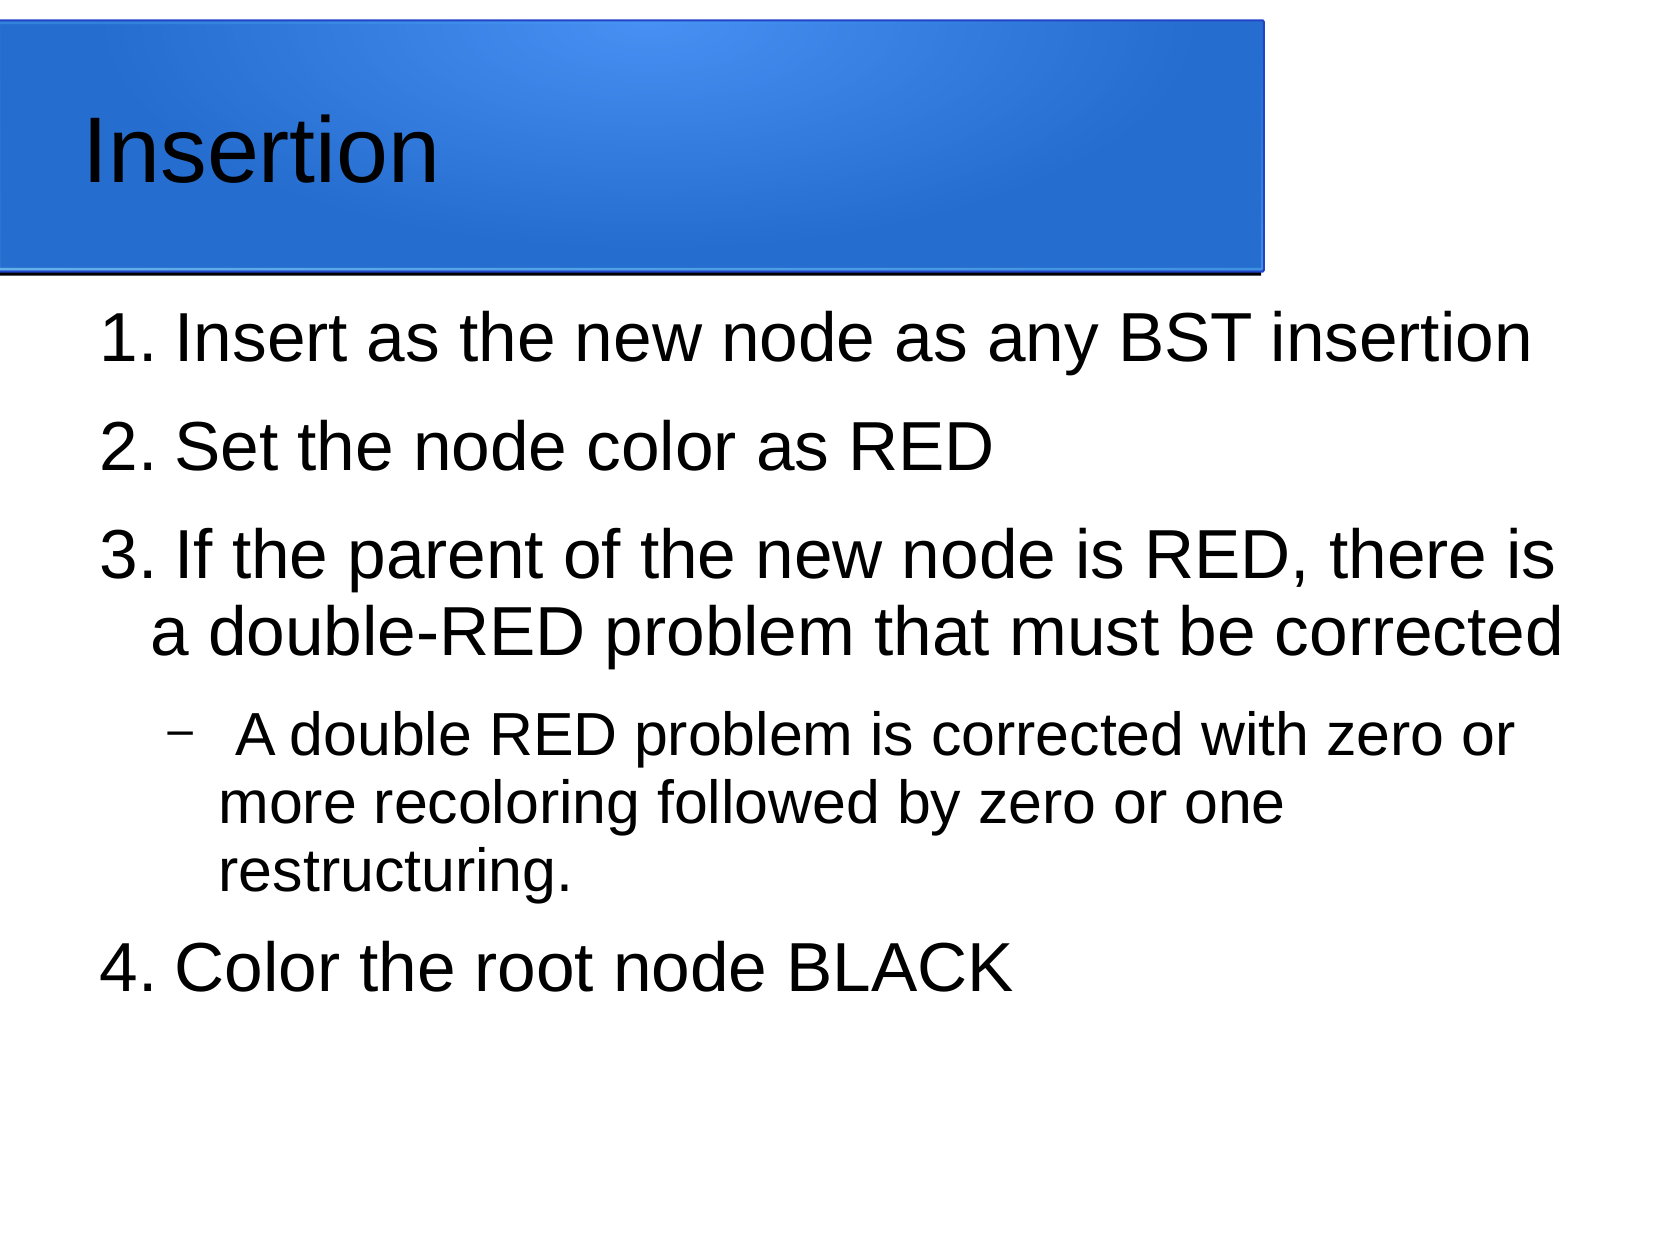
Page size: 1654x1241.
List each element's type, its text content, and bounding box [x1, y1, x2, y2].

list Insert as the new node as any BST insertion Set the node color as RED If the parent of the new node is RED, there is a double-RED problem that must be corrected A double RED problem is corrected with zero or more recoloring followed by zero or one restructuring. Color the root node BLACK [82, 299, 1571, 1019]
title Insertion [82, 47, 1235, 252]
